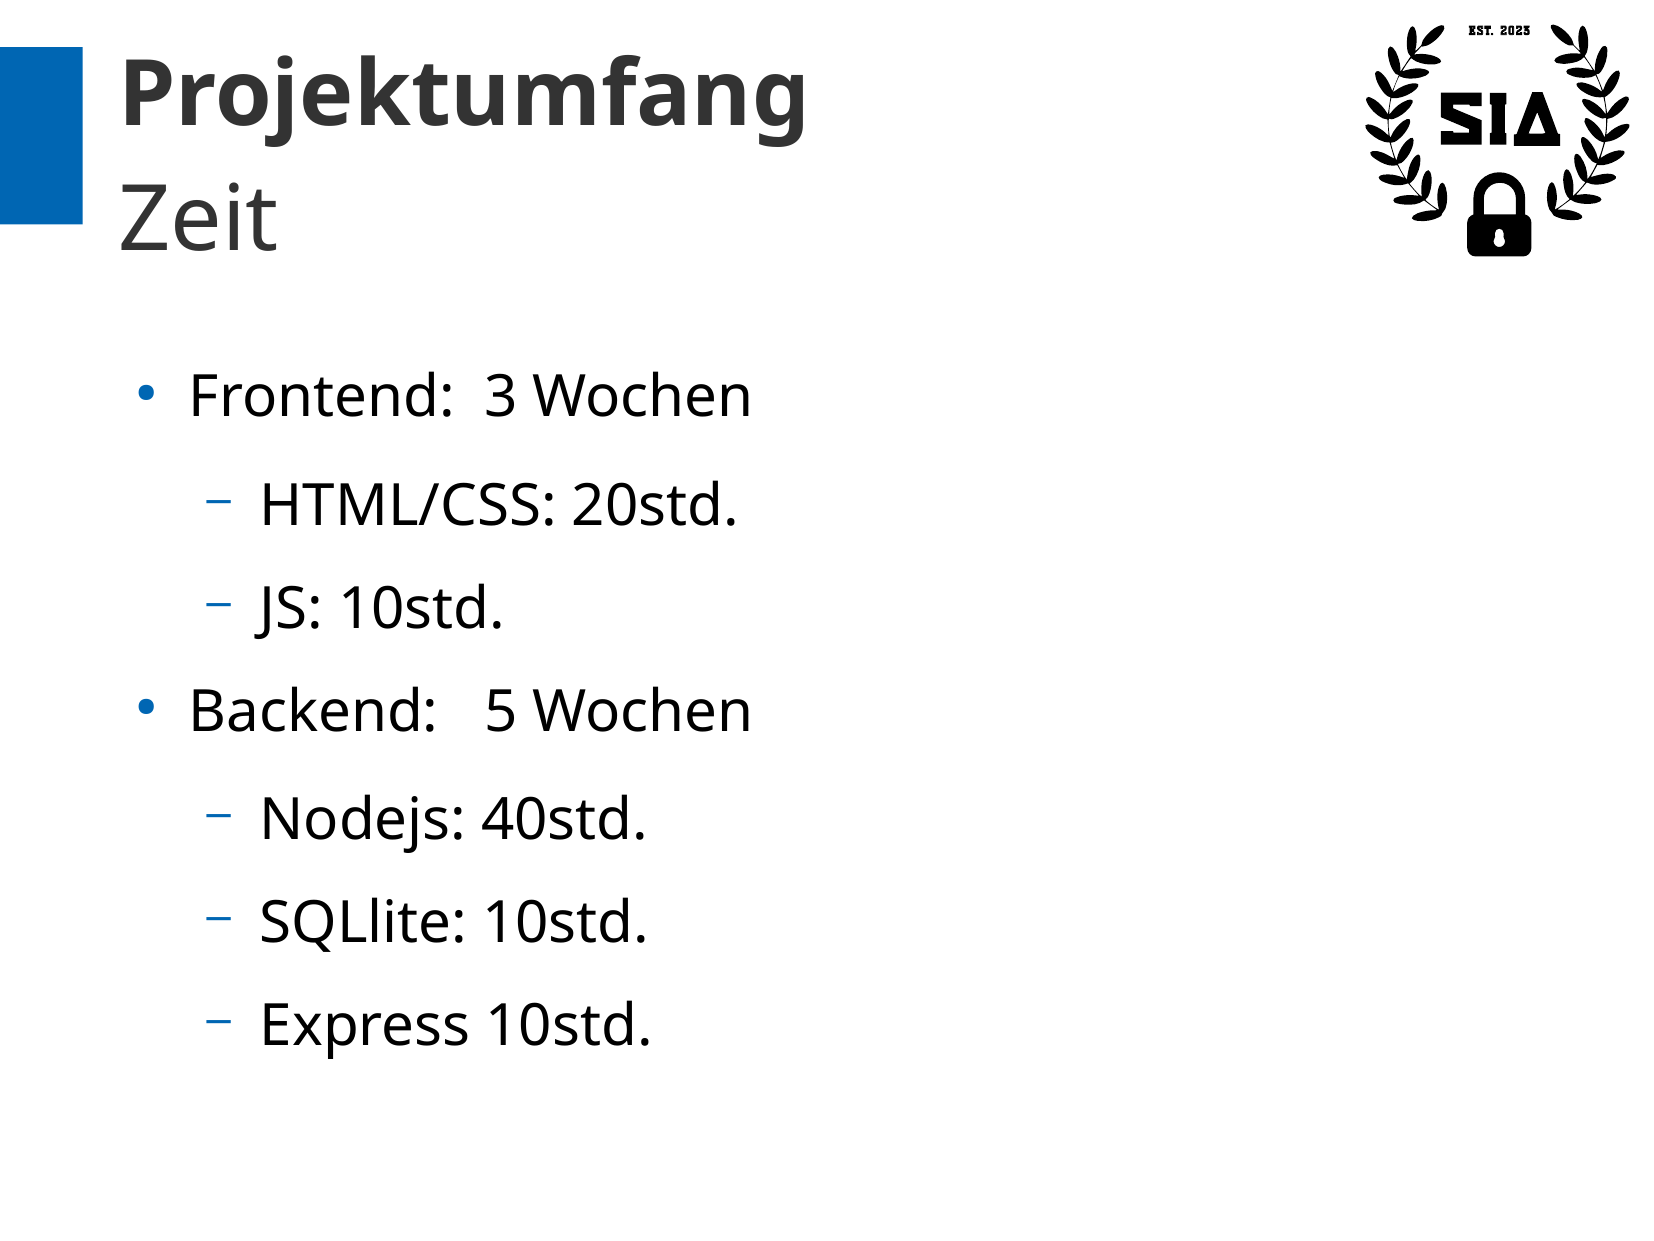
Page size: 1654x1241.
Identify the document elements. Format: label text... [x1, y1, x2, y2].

title Projektumfang Zeit [118, 45, 1571, 260]
list Frontend: 3 Wochen HTML/CSS: 20std. JS: 10std. Backend: 5 Wochen Nodejs: 40std. SQLlite: 10std. Express 10std. [118, 354, 1536, 1074]
